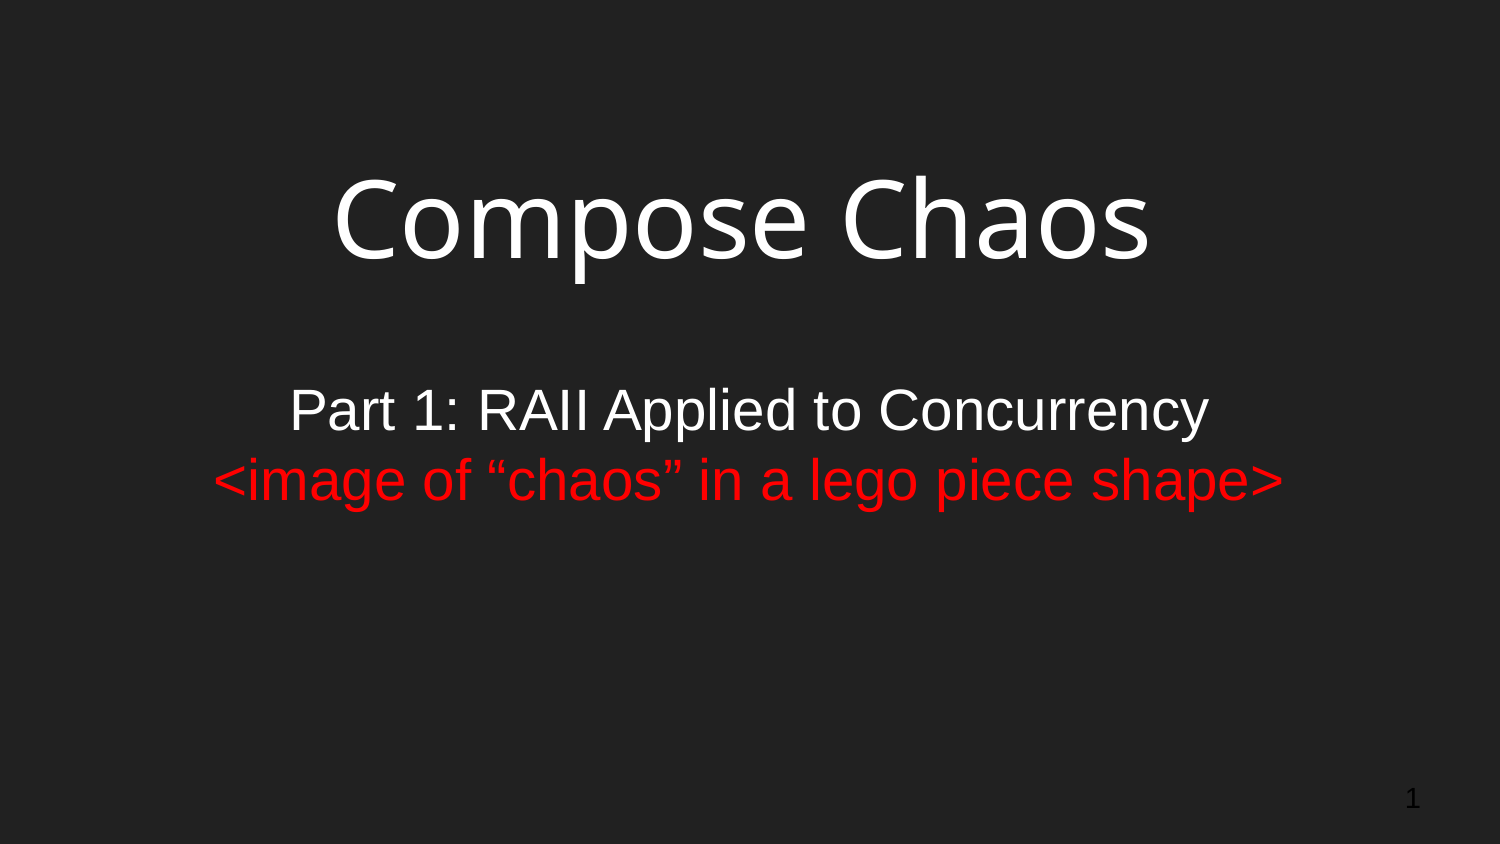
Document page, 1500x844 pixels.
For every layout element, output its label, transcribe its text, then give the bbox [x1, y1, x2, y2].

subtitle Part 1: RAII Applied to Concurrency <image of “chaos” in a lego piece shape> [51, 356, 1449, 487]
title Compose Chaos [43, 26, 1442, 295]
slide_number <number> [1389, 764, 1480, 830]
